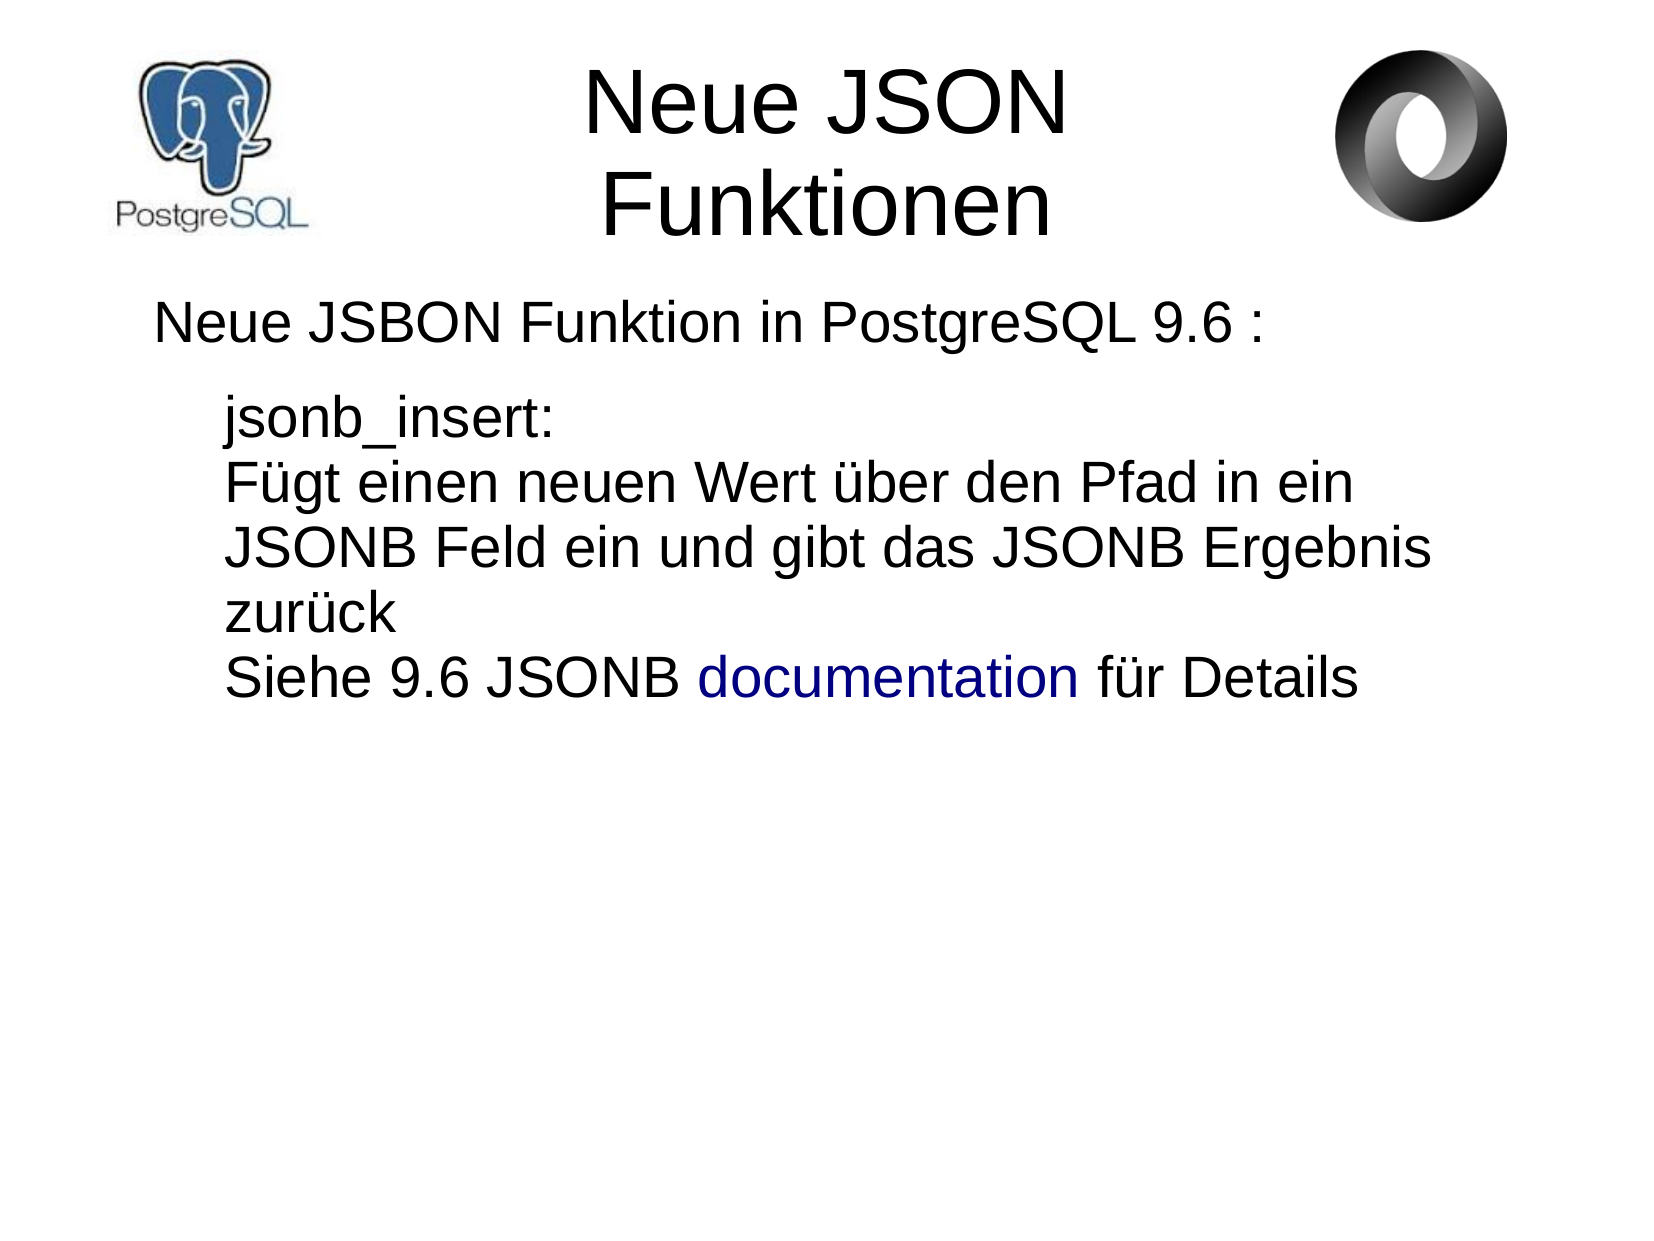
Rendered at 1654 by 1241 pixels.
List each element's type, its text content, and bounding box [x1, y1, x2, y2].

title Neue JSON Funktionen [82, 49, 1571, 257]
picture [1335, 50, 1507, 222]
picture [58, 50, 356, 237]
list Neue JSBON Funktion in PostgreSQL 9.6 : jsonb_insert: Fügt einen neuen Wert über den Pfad in ein JSONB Feld ein und gibt das JSONB Ergebnis zurück Siehe 9.6 JSONB documentation für Details [82, 290, 1538, 1010]
